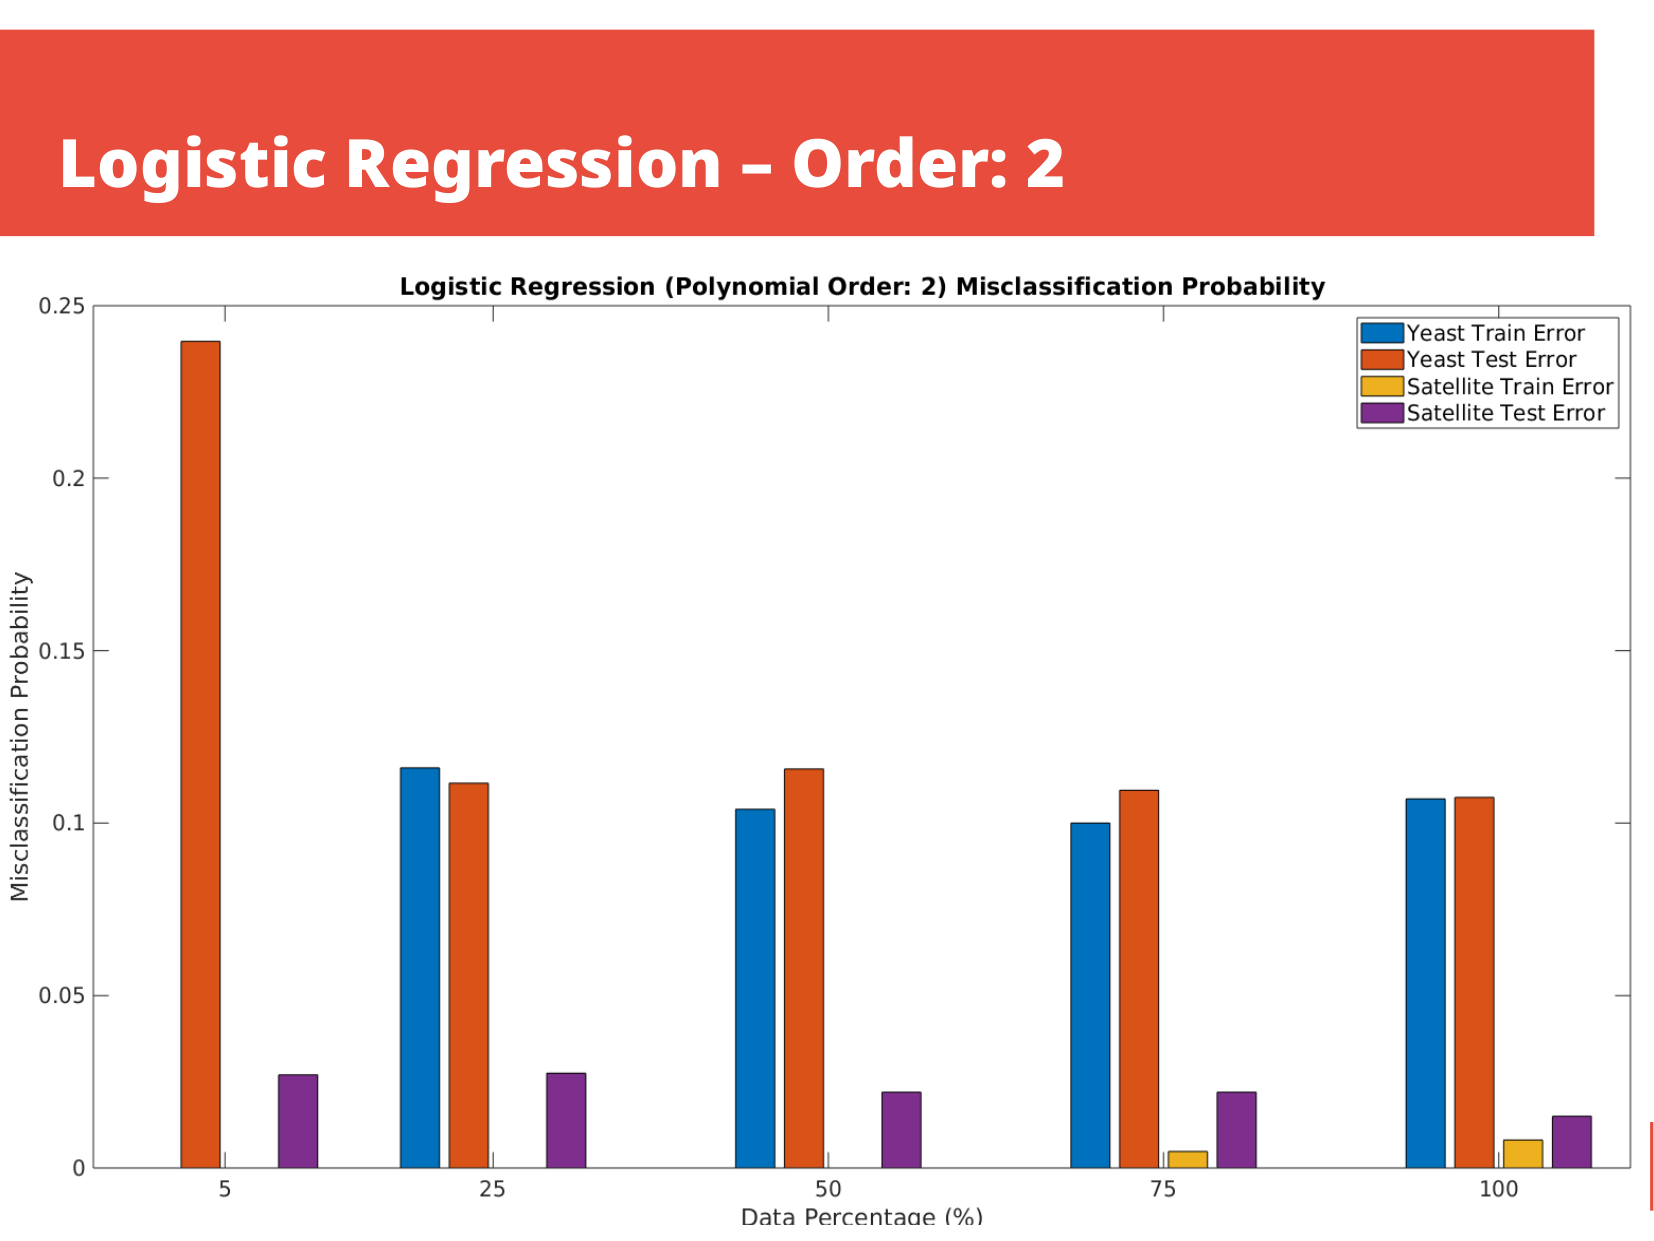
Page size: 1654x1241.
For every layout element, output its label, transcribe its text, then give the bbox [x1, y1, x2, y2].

title Logistic Regression – Order: 2 [59, 59, 1595, 207]
picture [0, 255, 1651, 1225]
